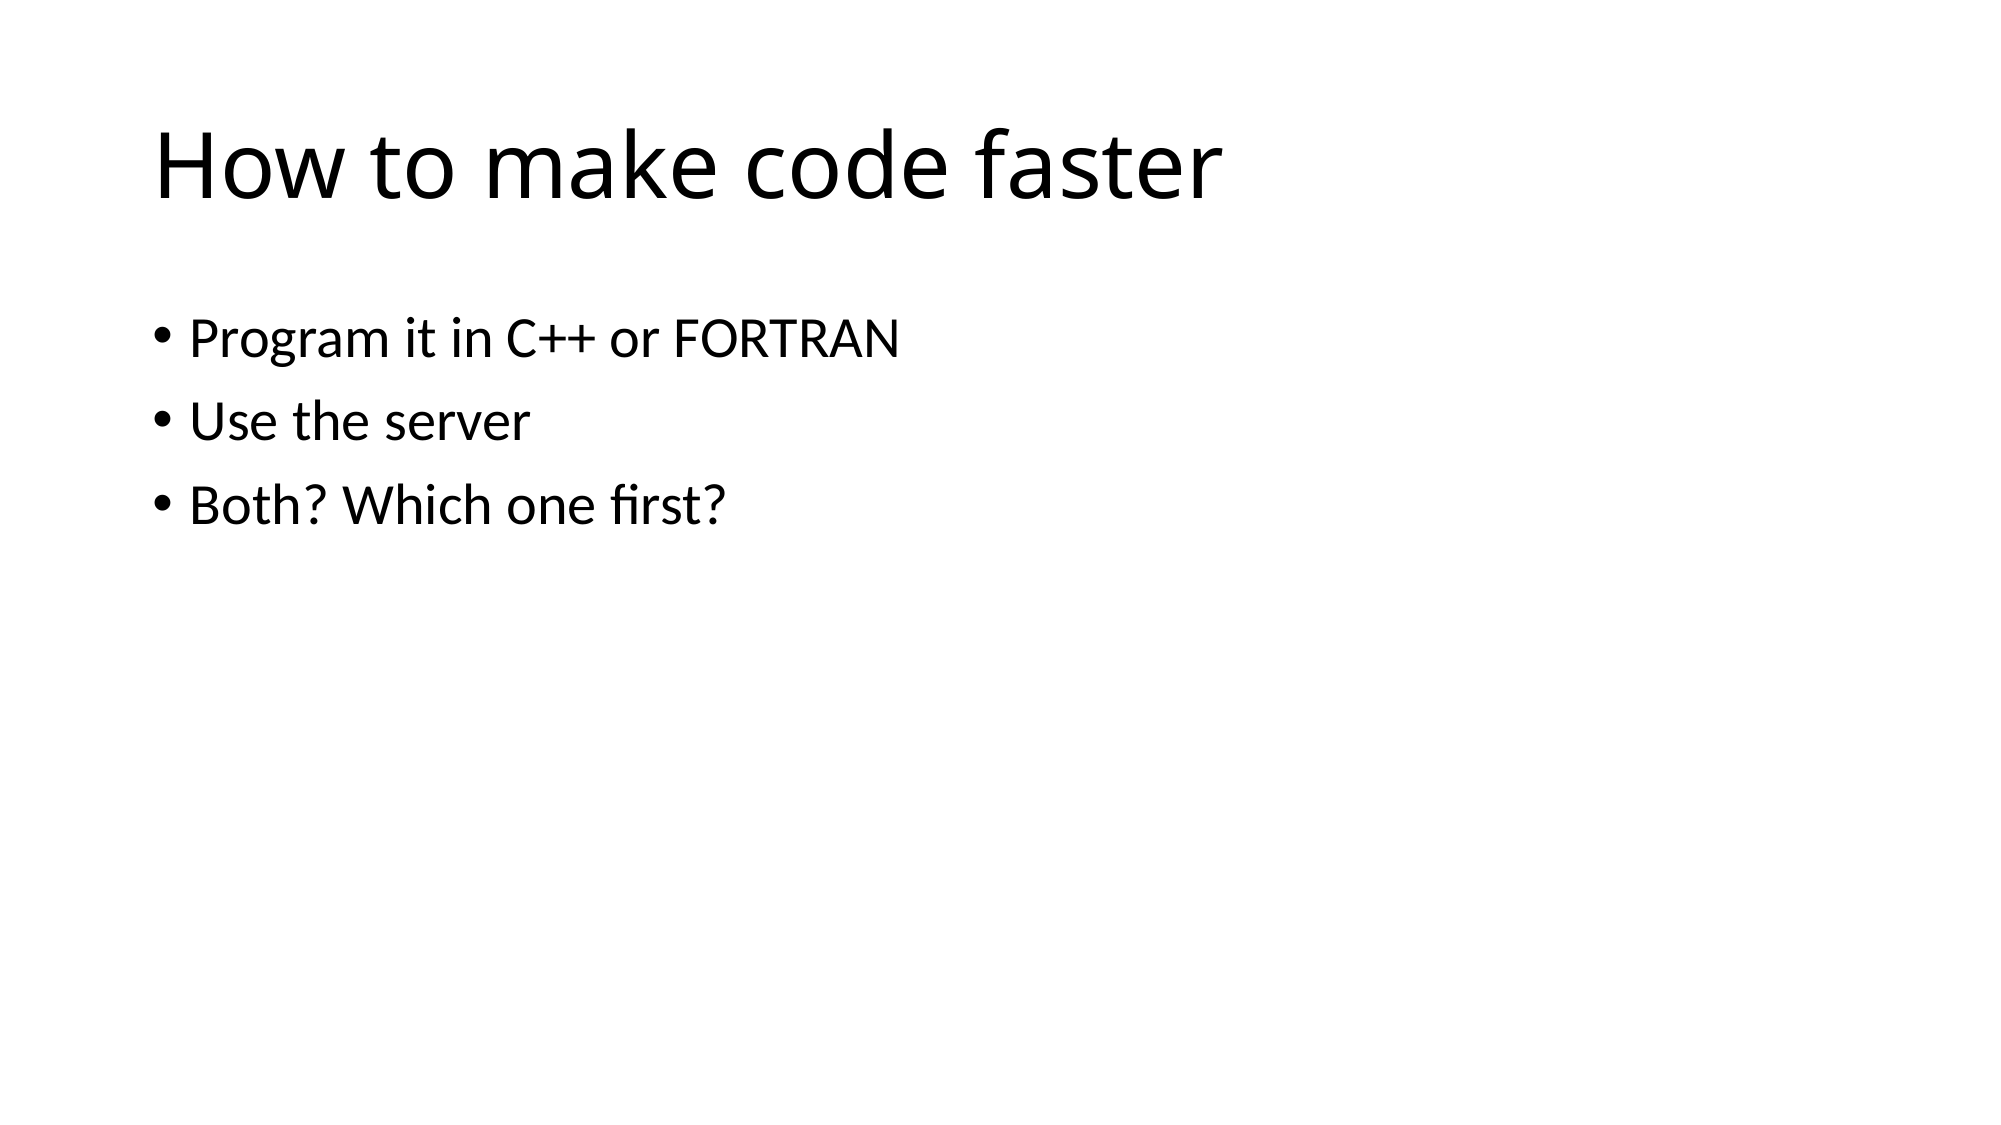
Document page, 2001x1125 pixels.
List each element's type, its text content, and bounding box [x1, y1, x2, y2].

list Program it in C++ or FORTRAN Use the server Both? Which one first? [137, 299, 1863, 1014]
title How to make code faster [137, 59, 1863, 278]
